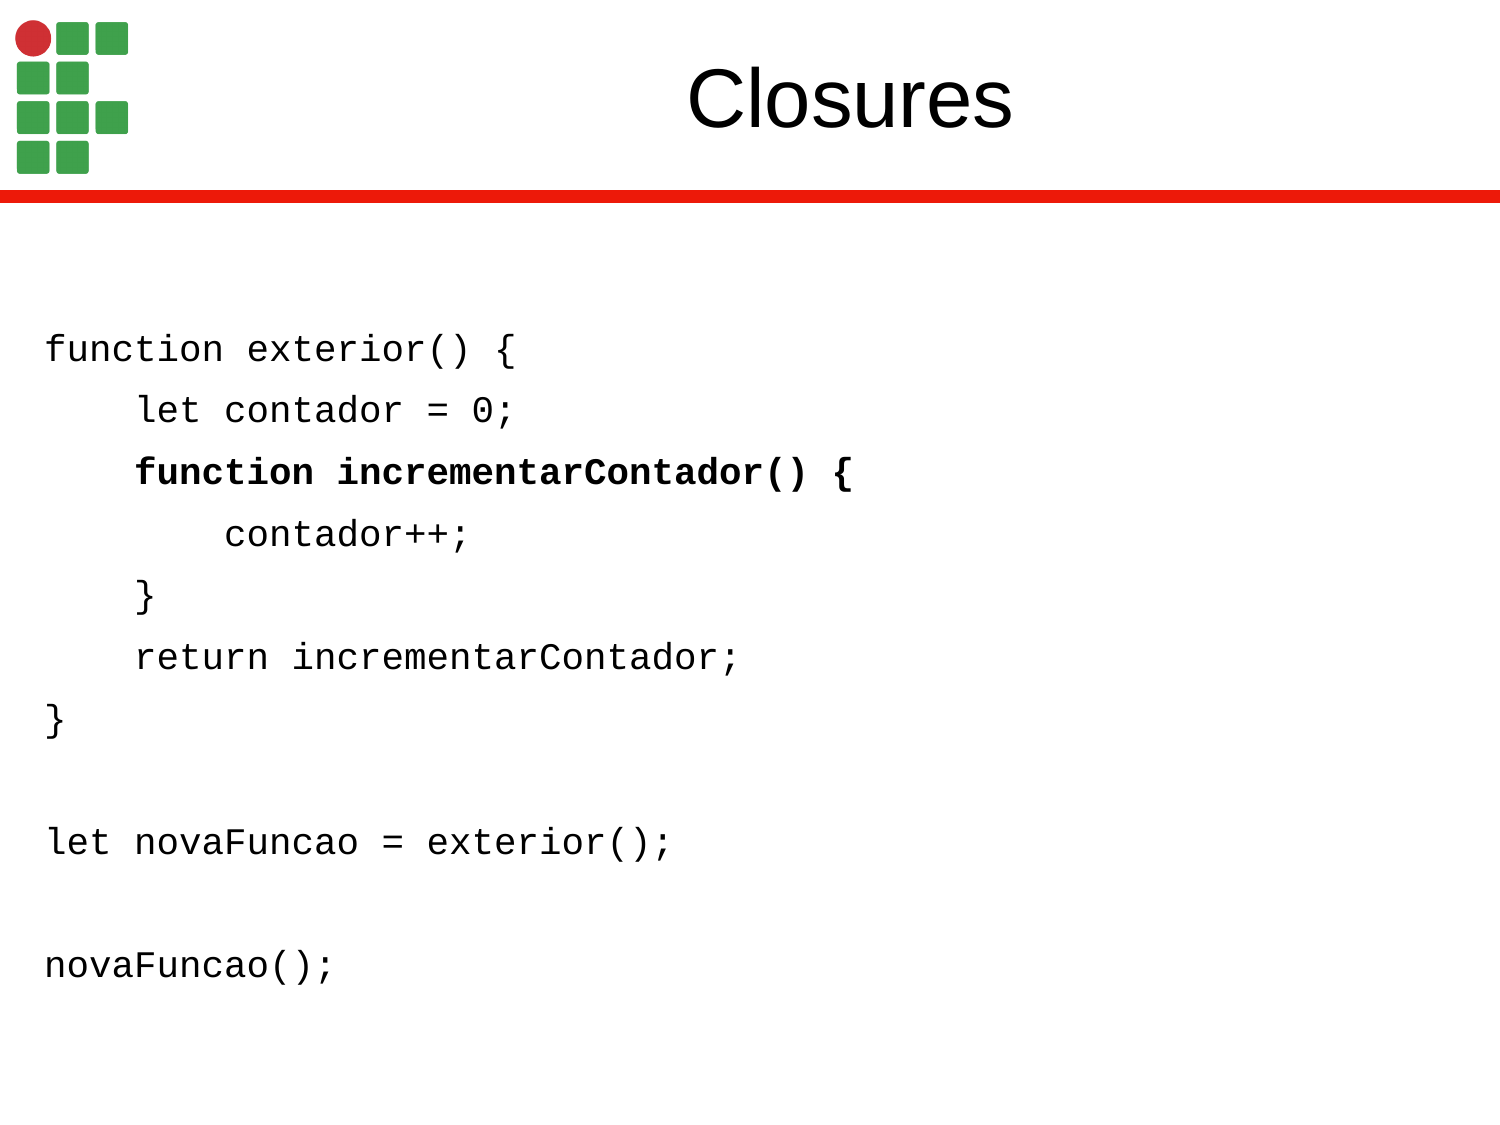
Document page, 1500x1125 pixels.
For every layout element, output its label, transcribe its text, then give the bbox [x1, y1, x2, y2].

list function exterior() { let contador = 0; function incrementarContador() { contador++; } return incrementarContador; } let novaFuncao = exterior(); novaFuncao(); [29, 207, 1471, 1087]
picture [14, 16, 130, 178]
title Closures [230, 0, 1471, 202]
